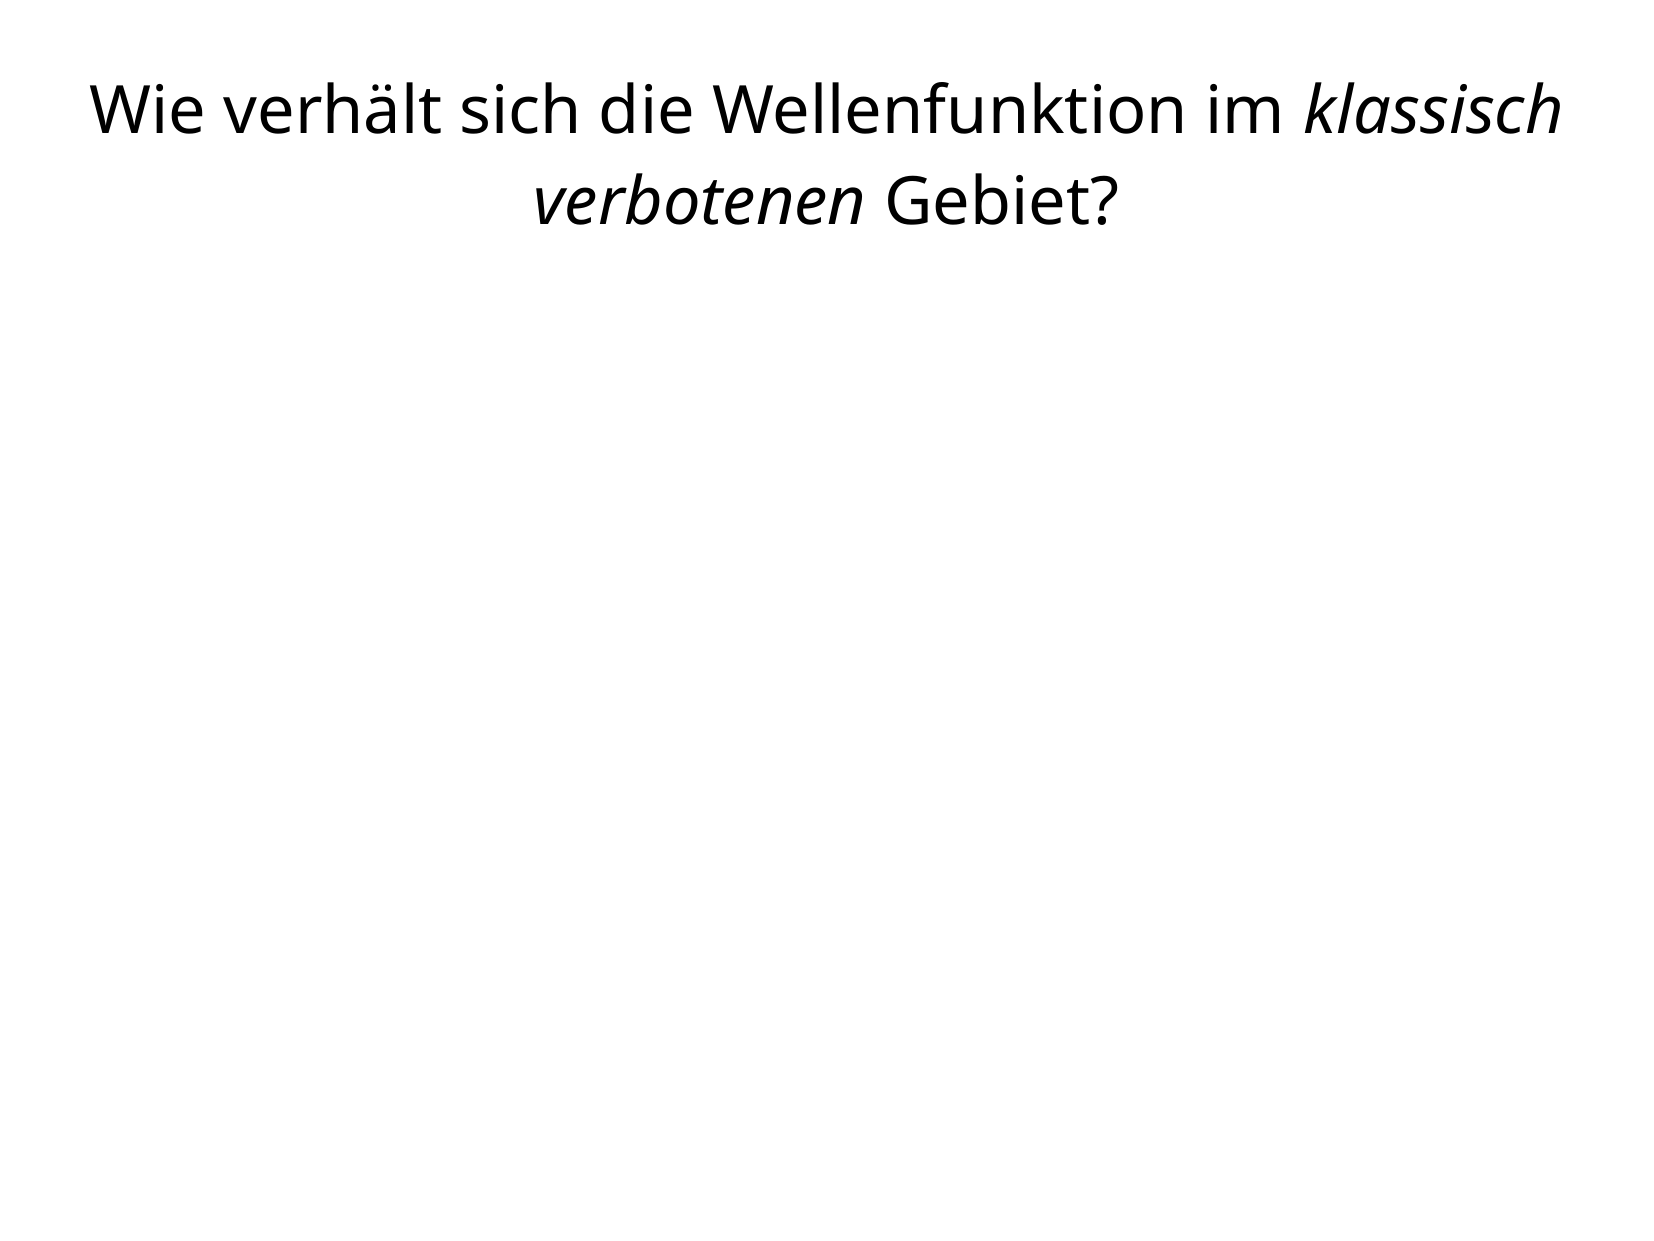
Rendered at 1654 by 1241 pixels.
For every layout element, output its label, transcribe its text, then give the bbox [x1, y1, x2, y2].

title Wie verhält sich die Wellenfunktion im klassisch verbotenen Gebiet? [82, 49, 1571, 257]
